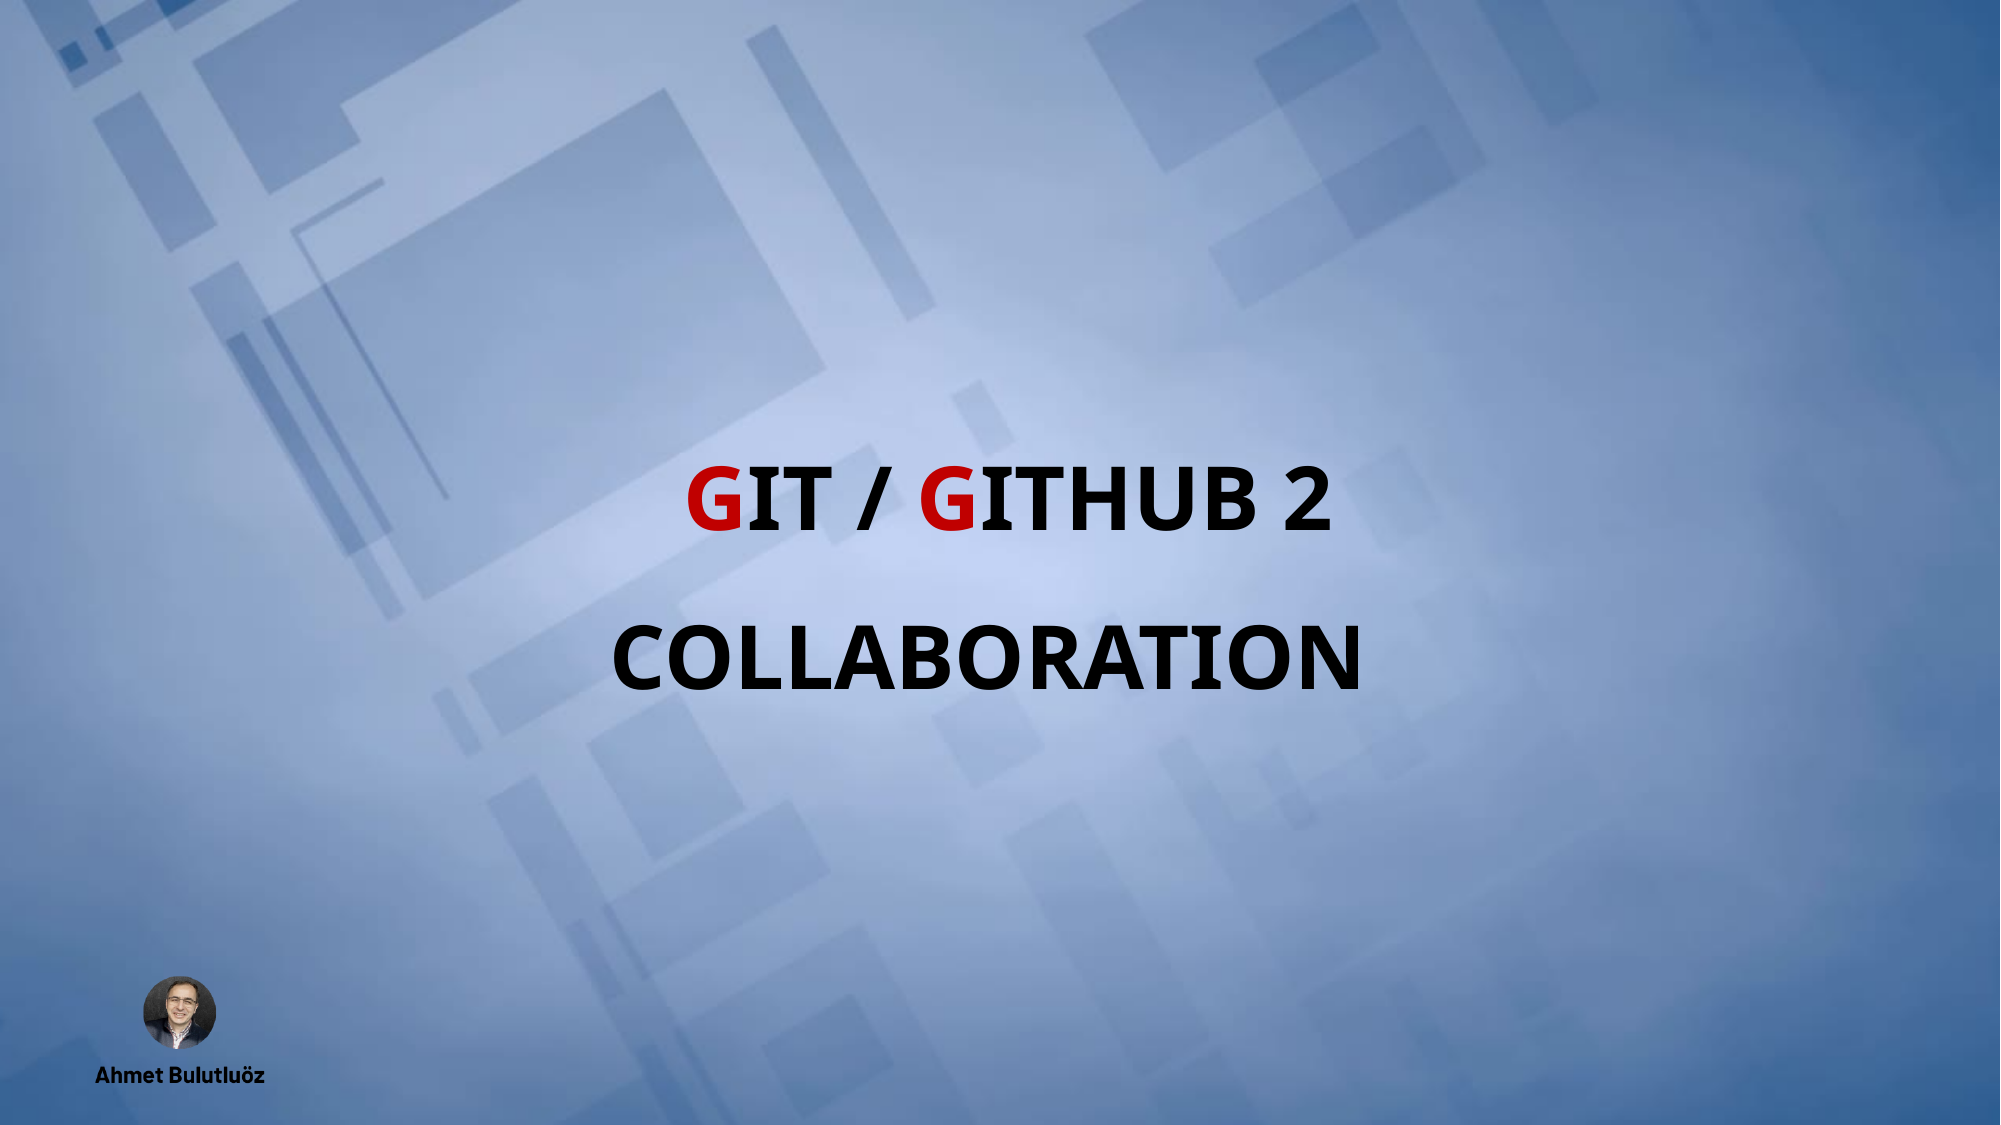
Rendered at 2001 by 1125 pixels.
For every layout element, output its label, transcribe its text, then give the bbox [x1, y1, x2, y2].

picture [0, 0, 2000, 1125]
title GiT / GiTHub 2 COLLABORATION [346, 380, 1654, 717]
